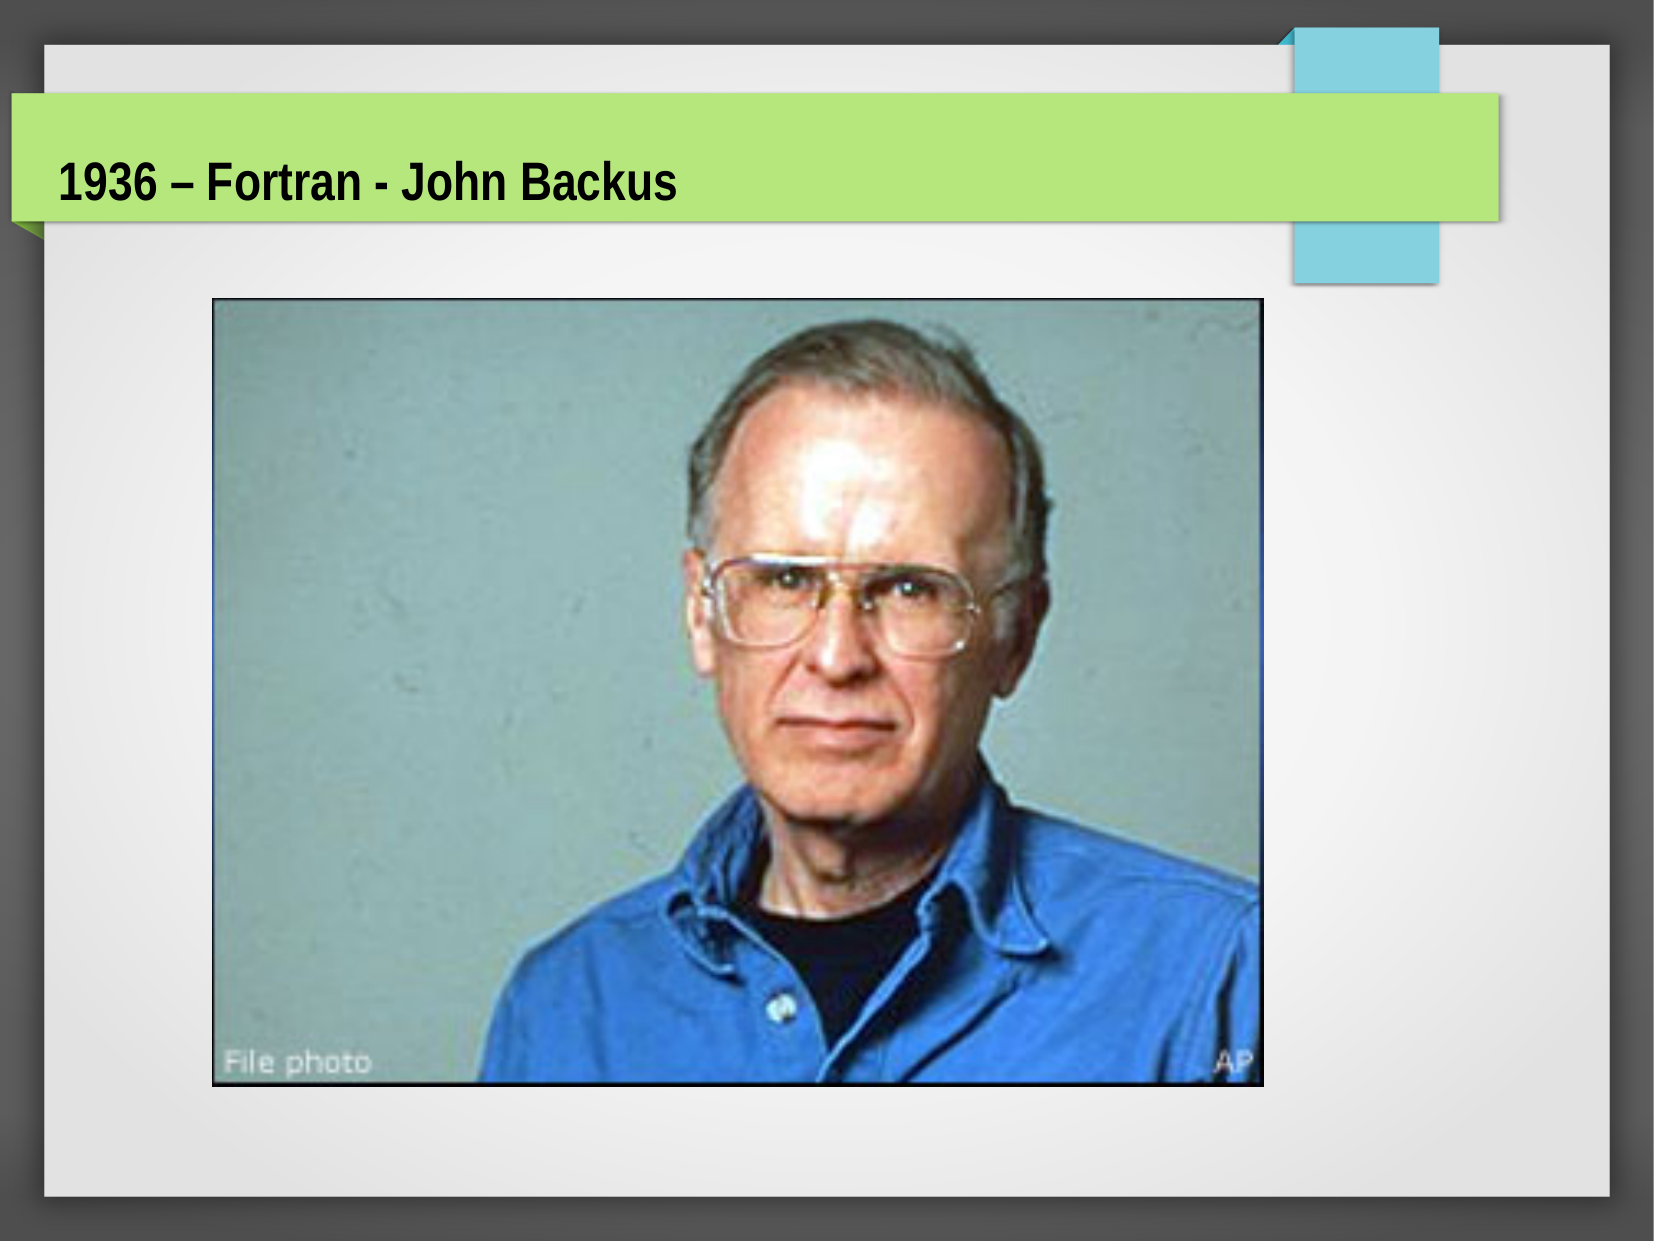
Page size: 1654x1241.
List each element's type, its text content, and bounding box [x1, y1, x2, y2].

picture [0, 0, 1654, 1241]
title 1936 – Fortran - John Backus [59, 106, 1241, 225]
